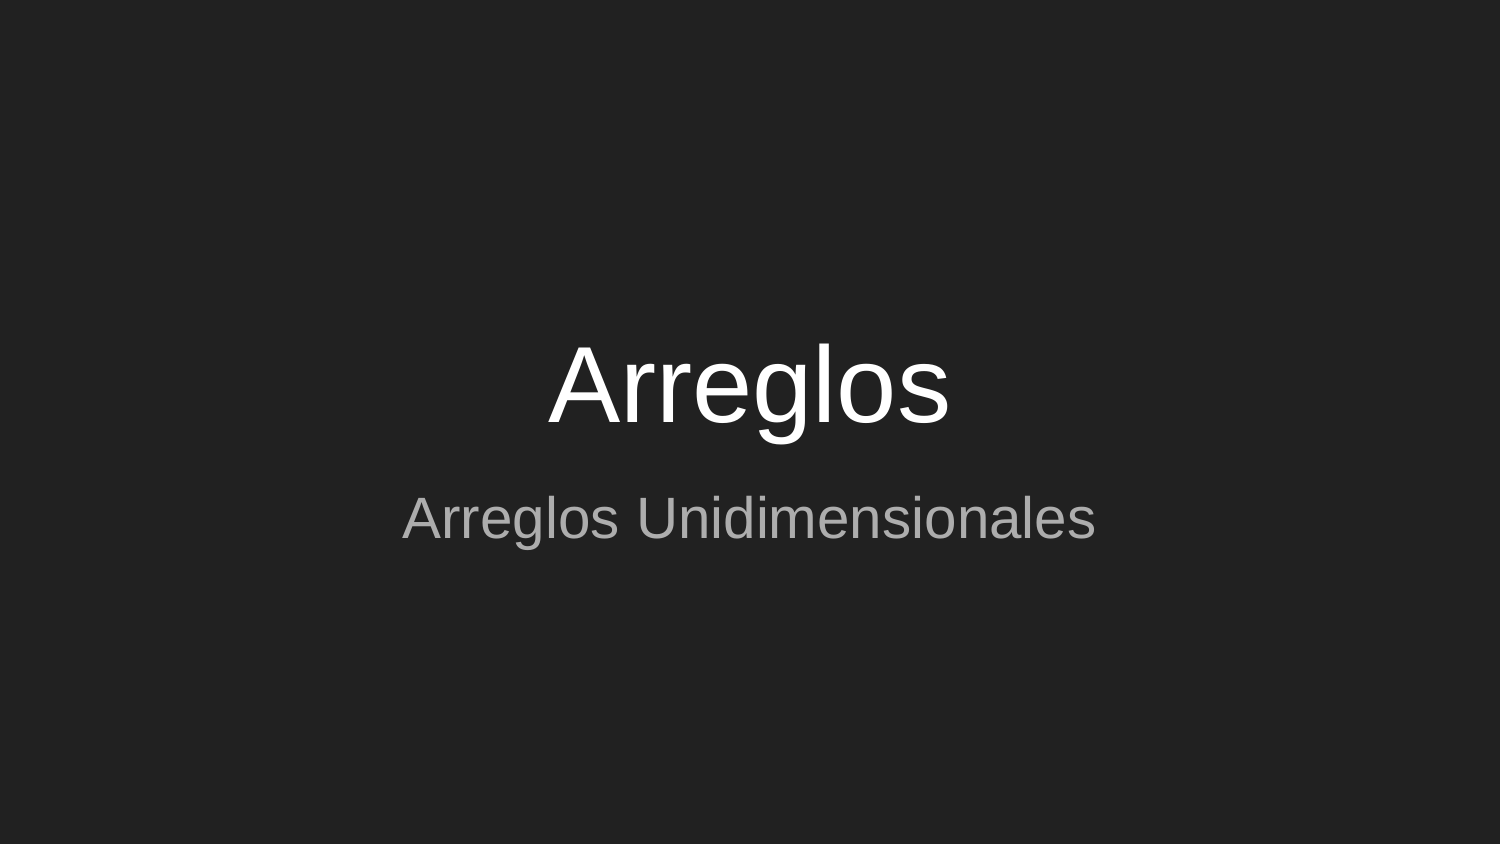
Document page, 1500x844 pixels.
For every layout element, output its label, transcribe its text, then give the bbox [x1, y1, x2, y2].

subtitle Arreglos Unidimensionales [51, 464, 1449, 595]
title Arreglos [51, 122, 1449, 459]
